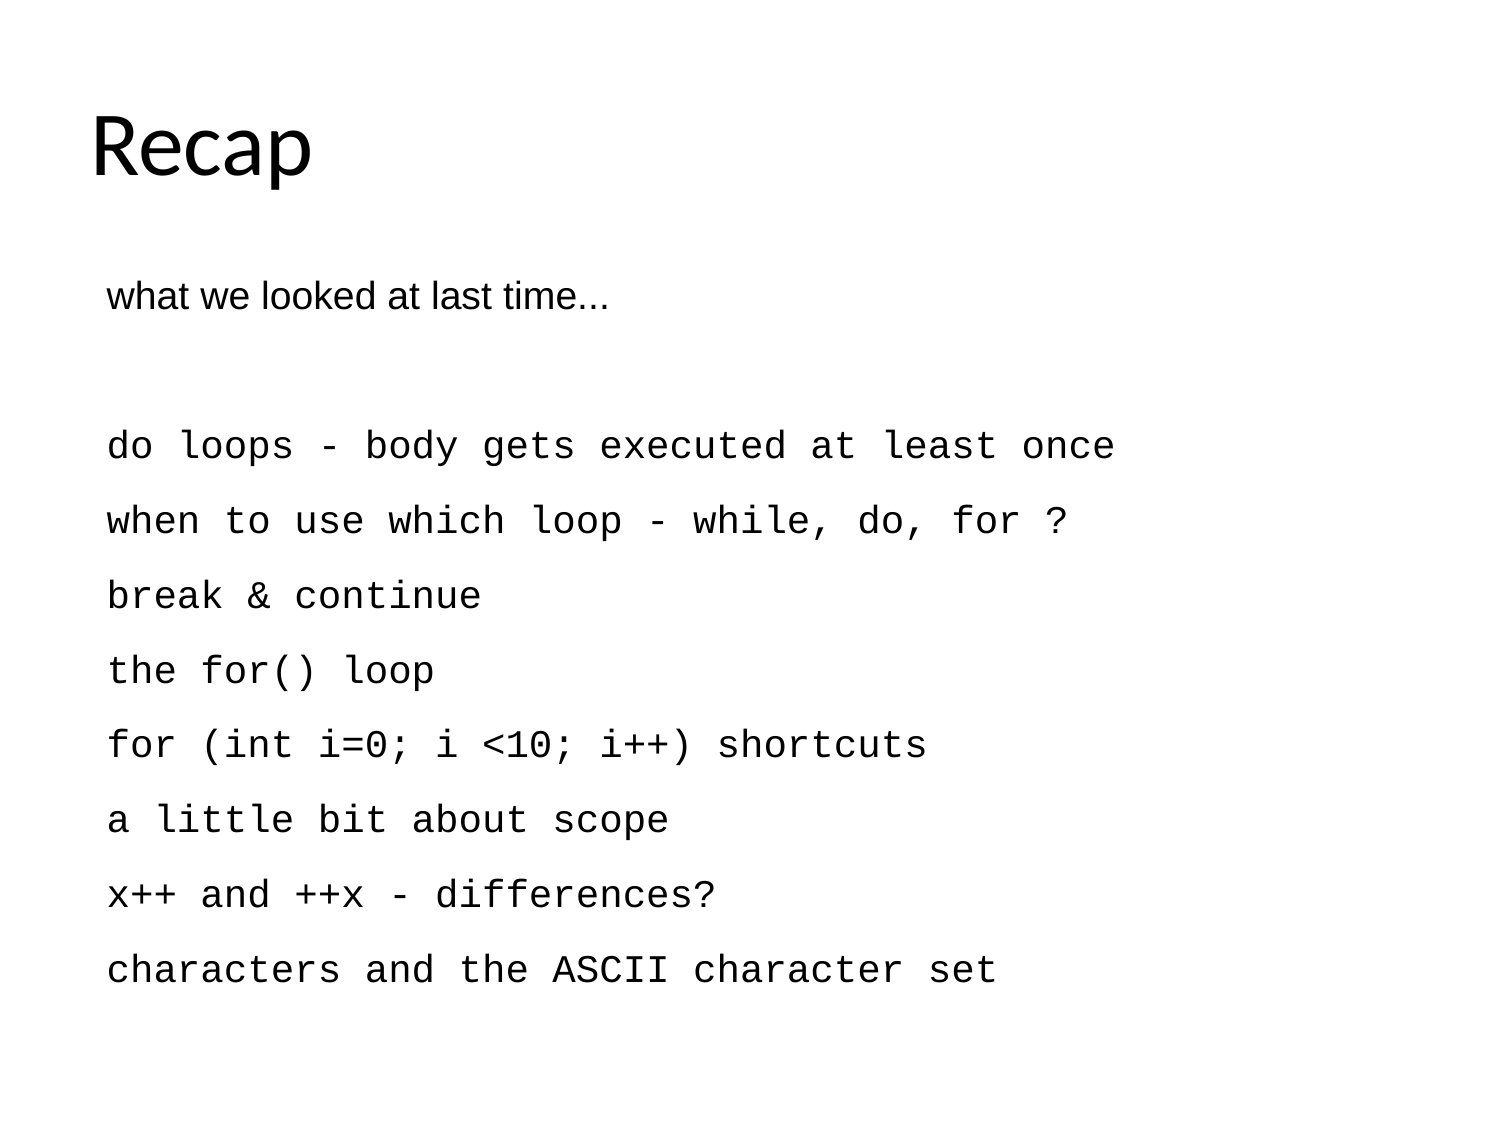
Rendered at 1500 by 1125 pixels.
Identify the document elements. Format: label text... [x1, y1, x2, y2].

list what we looked at last time... do loops - body gets executed at least once when to use which loop - while, do, for ? break & continue the for() loop for (int i=0; i <10; i++) shortcuts a little bit about scope x++ and ++x - differences? characters and the ASCII character set [75, 262, 1425, 1005]
title Recap [75, 45, 1425, 233]
